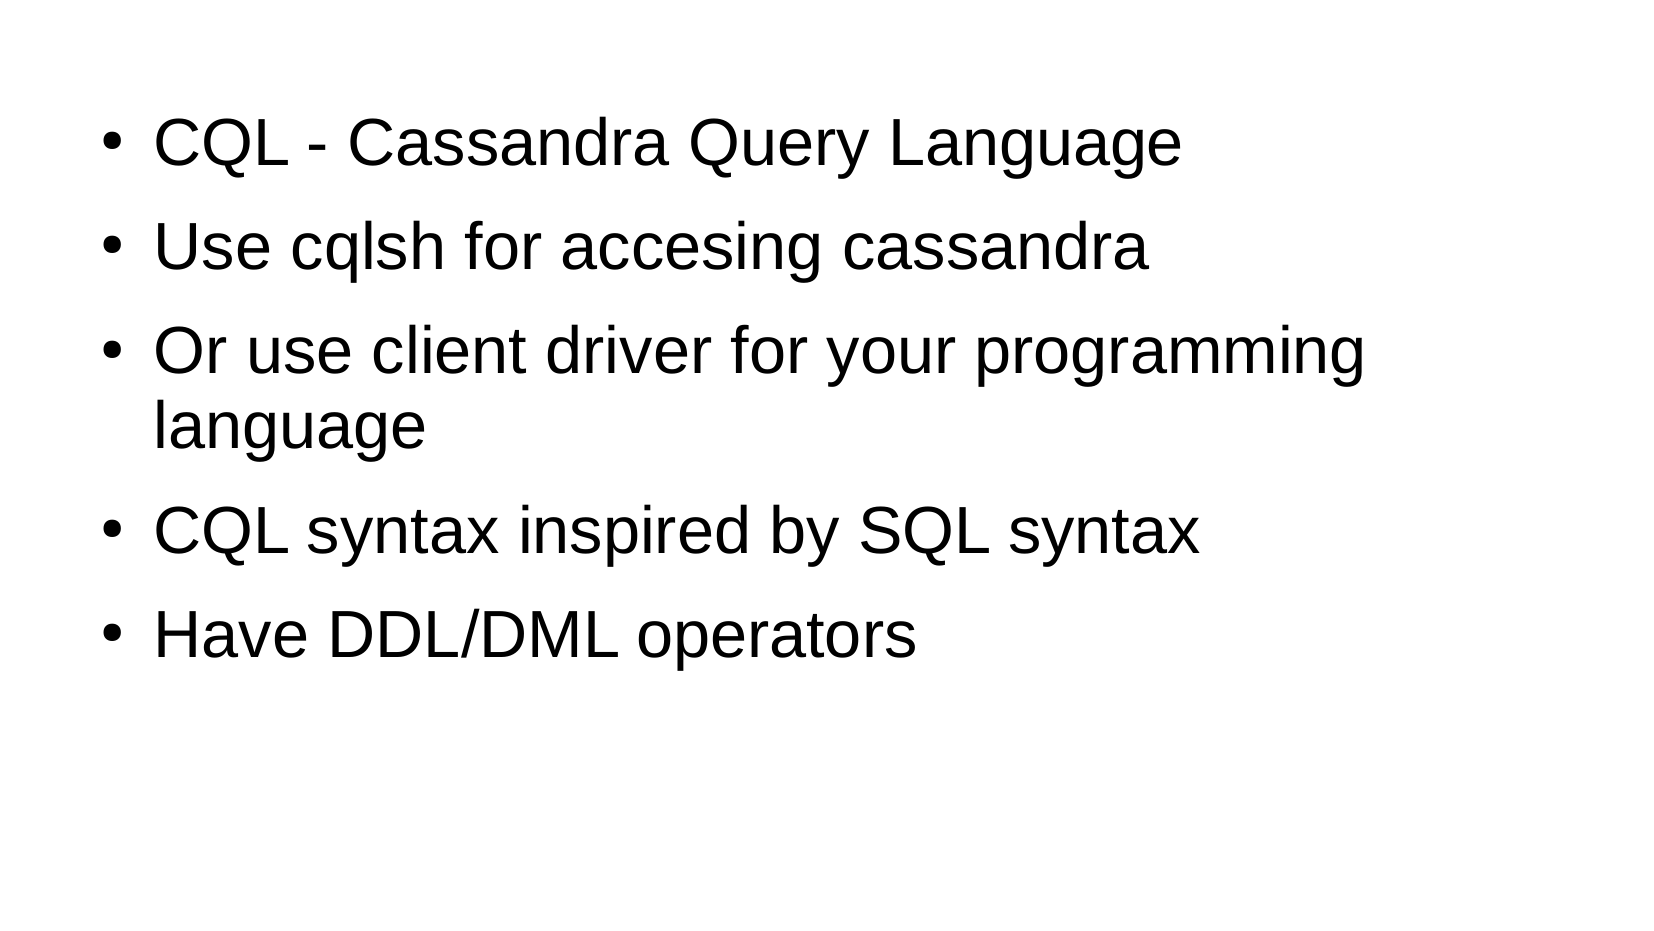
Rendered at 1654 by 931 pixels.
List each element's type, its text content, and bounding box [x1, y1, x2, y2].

list CQL - Cassandra Query Language Use cqlsh for accesing cassandra Or use client driver for your programming language CQL syntax inspired by SQL syntax Have DDL/DML operators [82, 105, 1571, 826]
